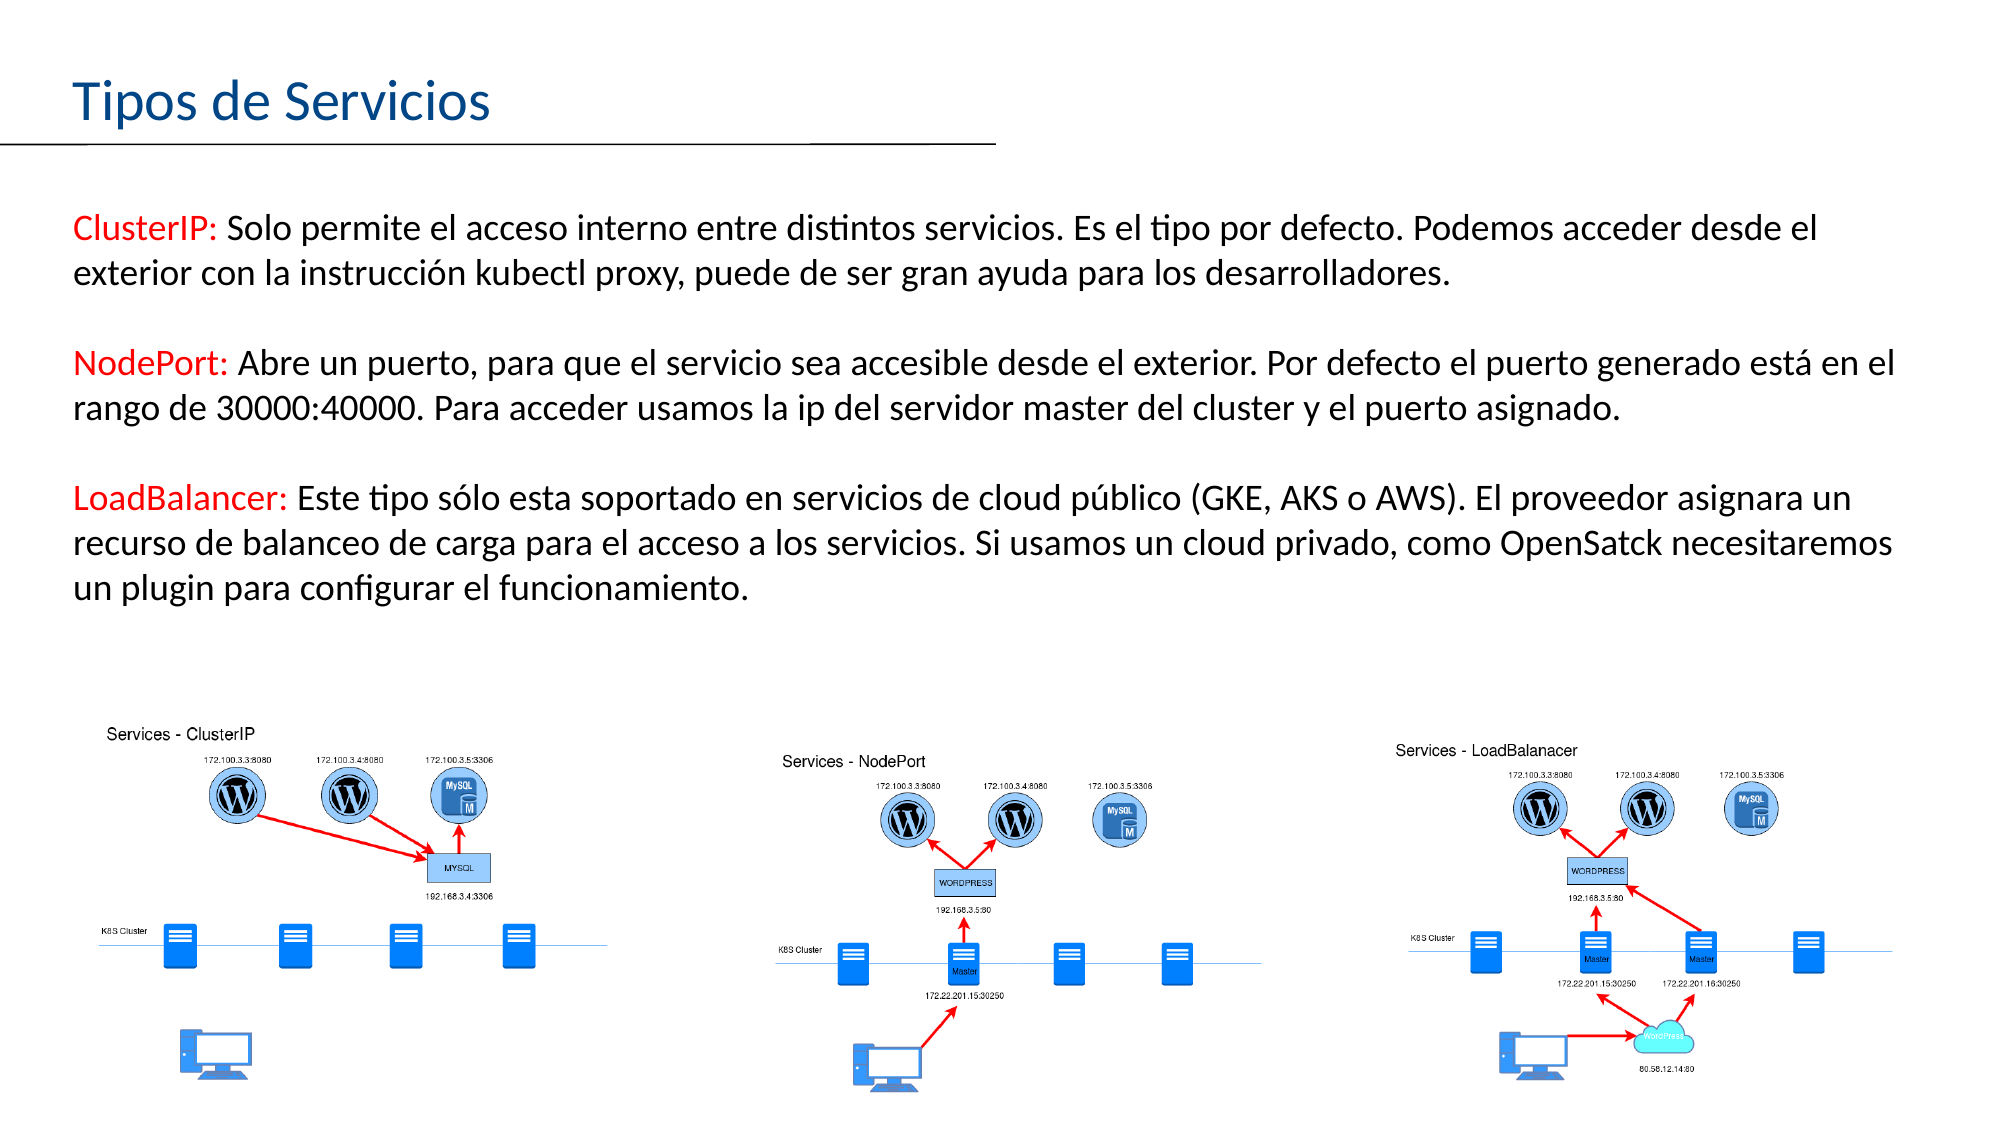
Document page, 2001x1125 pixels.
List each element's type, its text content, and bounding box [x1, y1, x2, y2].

picture [748, 745, 1269, 1099]
picture [70, 717, 615, 1087]
text_box Tipos de Servicios [57, 54, 1509, 141]
picture [1381, 734, 1900, 1087]
text_box ClusterIP: Solo permite el acceso interno entre distintos servicios. Es el tipo por defecto. Podemos acceder desde el exterior con la instrucción kubectl proxy, puede de ser gran ayuda para los desarrolladores. NodePort: Abre un puerto, para que el servicio sea accesible desde el exterior. Por defecto el puerto generado está en el rango de 30000:40000. Para acceder usamos la ip del servidor master del cluster y el puerto asignado. LoadBalancer: Este tipo sólo esta soportado en servicios de cloud público (GKE, AKS o AWS). El proveedor asignara un recurso de balanceo de carga para el acceso a los servicios. Si usamos un cloud privado, como OpenSatck necesitaremos un plugin para configurar el funcionamiento. [58, 195, 1952, 615]
